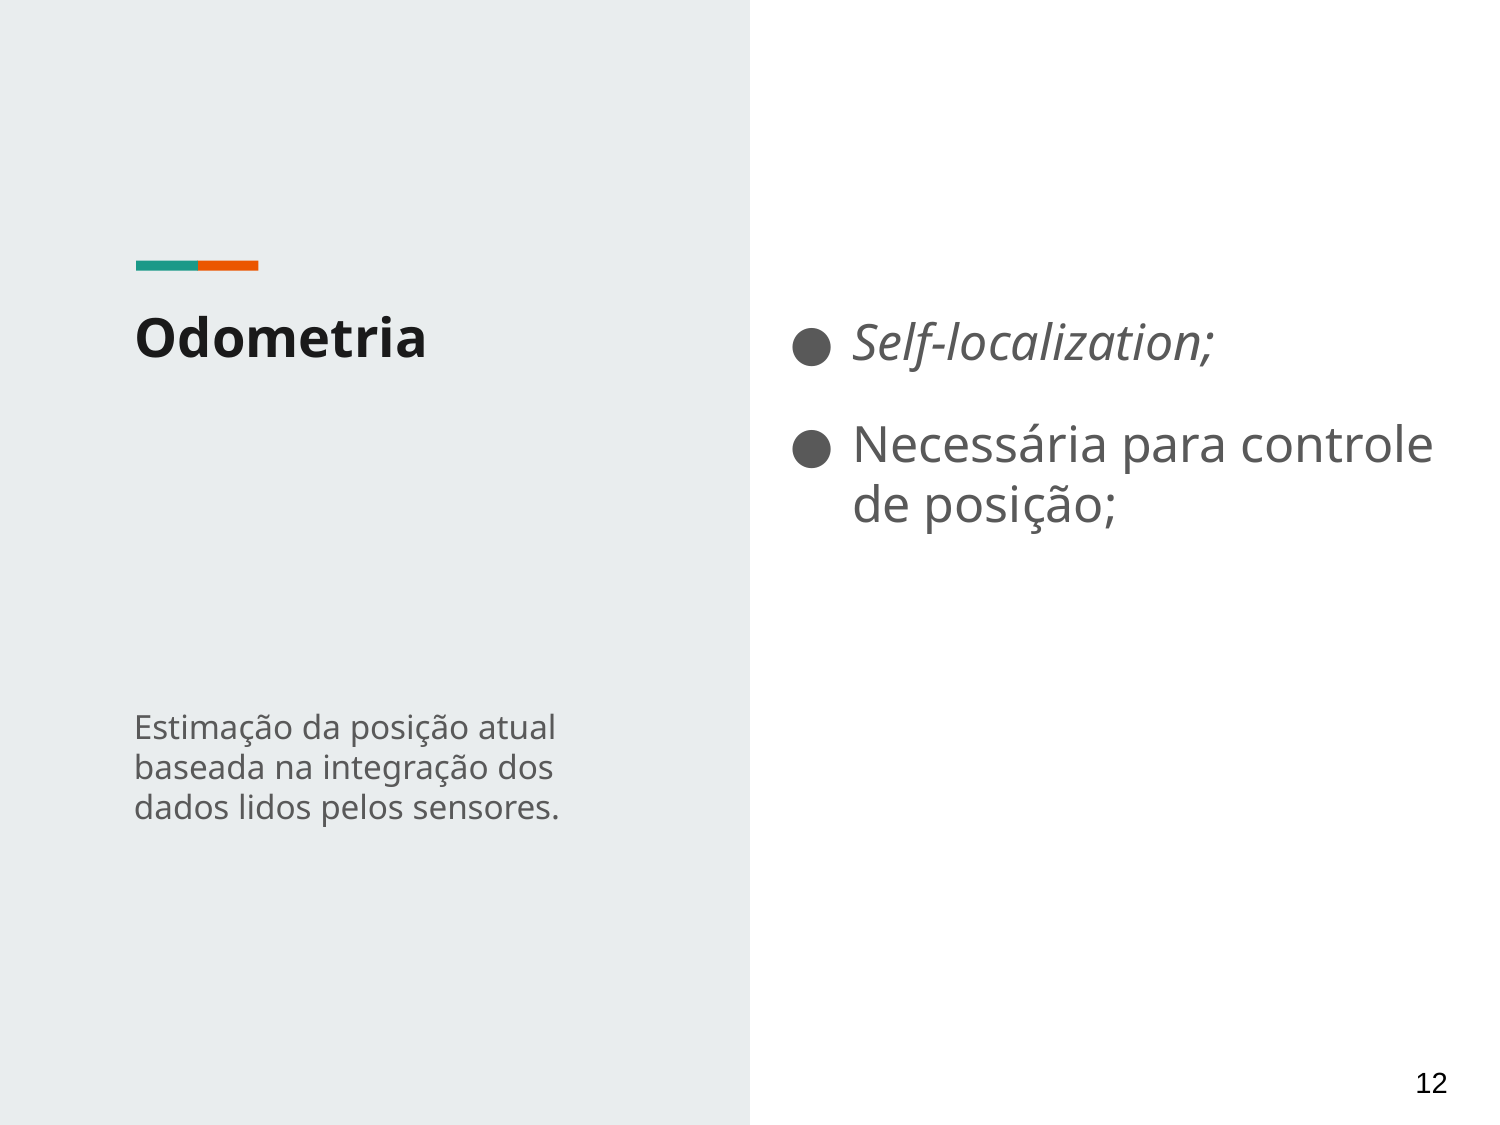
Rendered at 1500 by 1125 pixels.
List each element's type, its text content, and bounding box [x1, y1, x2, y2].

list Self-localization; Necessária para controle de posição; [762, 295, 1461, 958]
slide_number 12 [1400, 1038, 1491, 1125]
subtitle Estimação da posição atual baseada na integração dos dados lidos pelos sensores. [118, 691, 661, 858]
title Odometria [119, 288, 662, 658]
